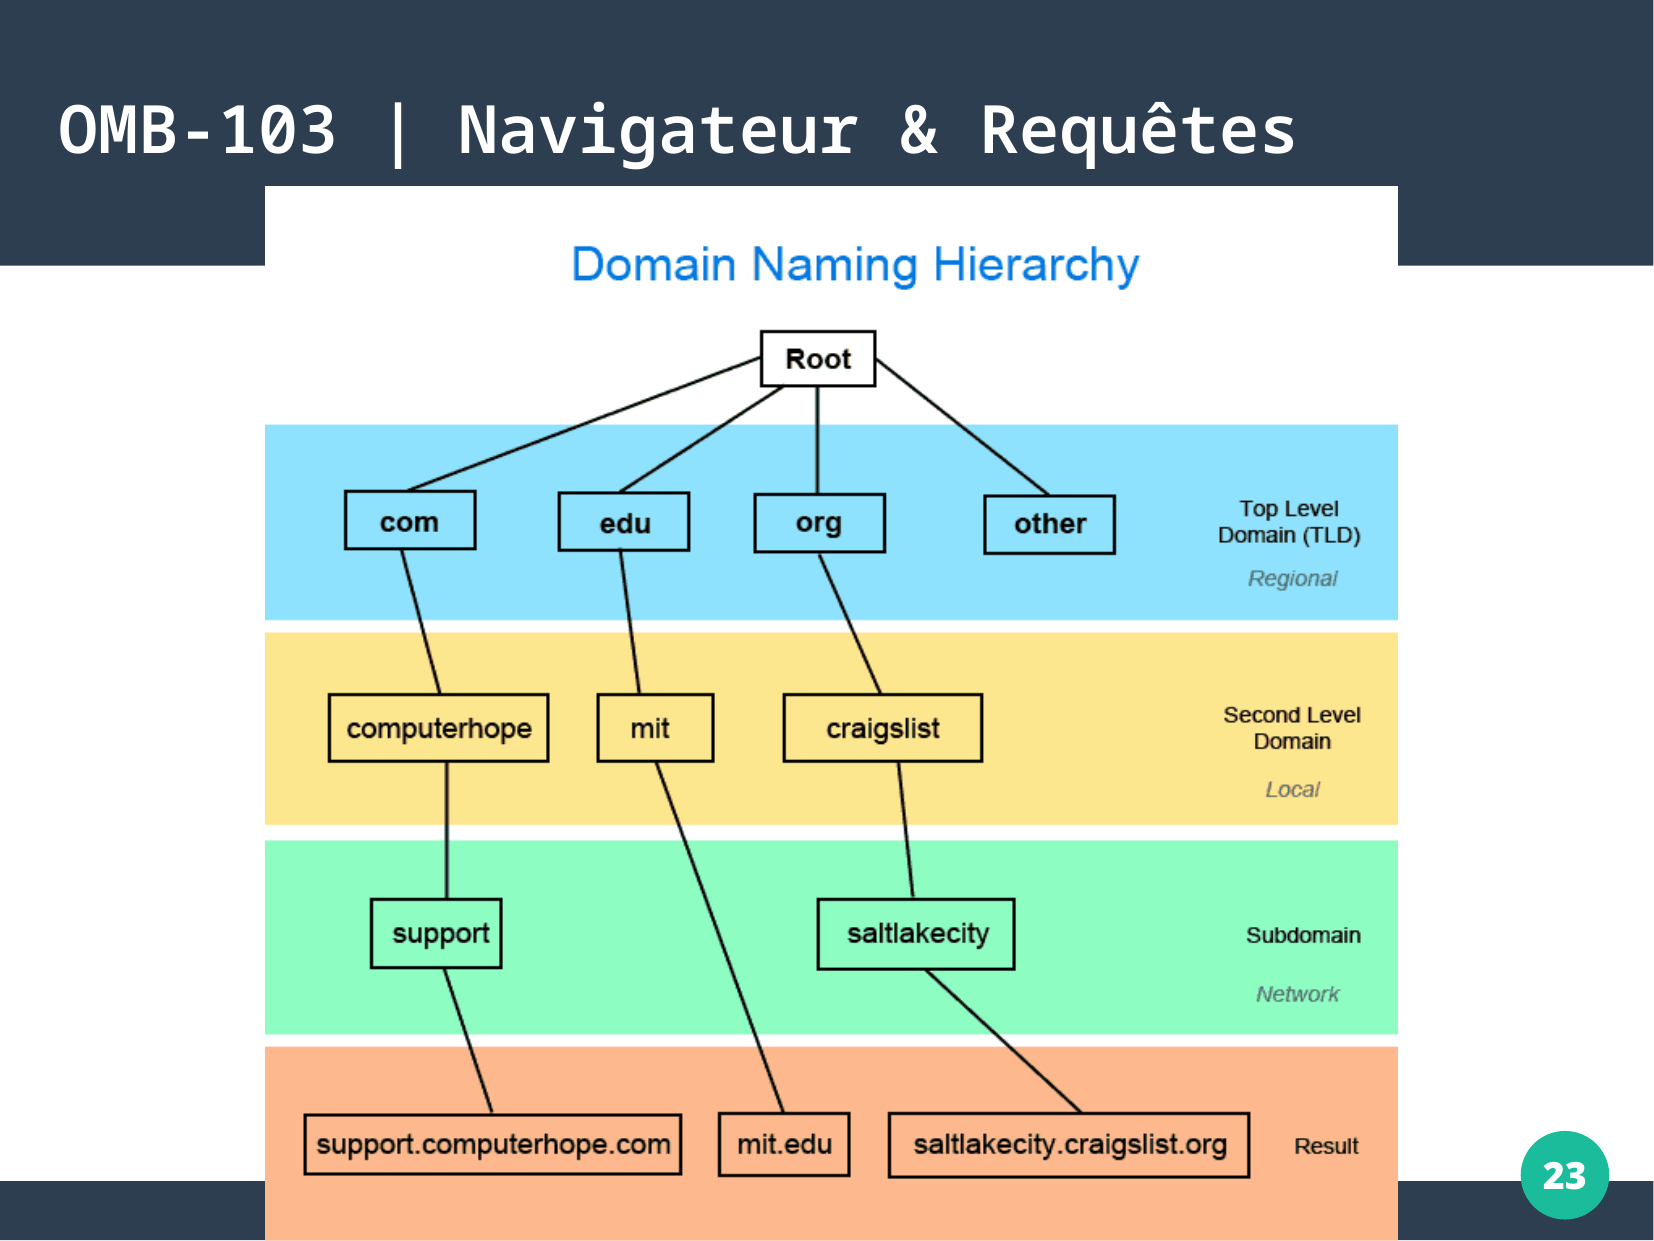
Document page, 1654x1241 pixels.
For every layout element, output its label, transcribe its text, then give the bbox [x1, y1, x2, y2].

picture [265, 186, 1398, 1241]
title OMB-103 | Navigateur & Requêtes [59, 49, 1595, 207]
